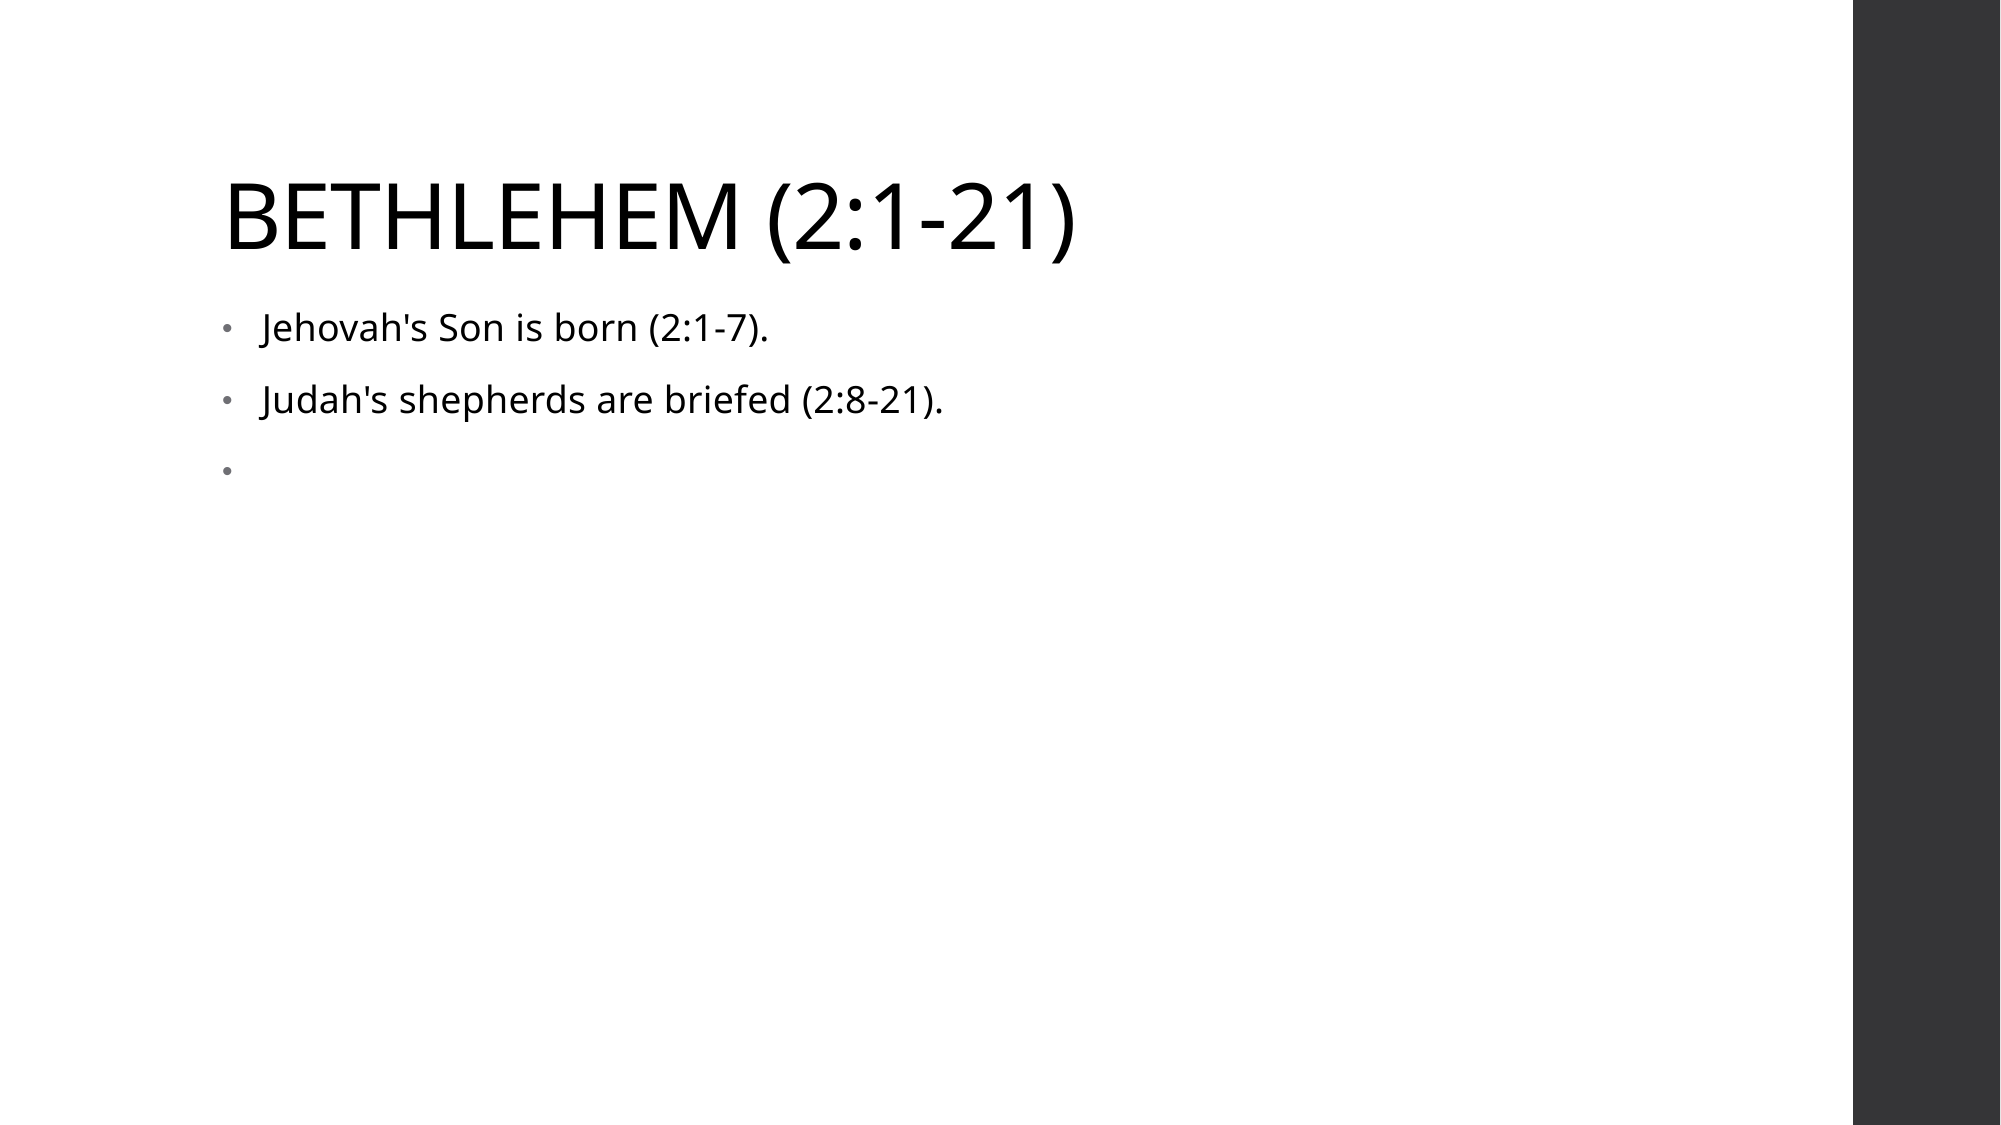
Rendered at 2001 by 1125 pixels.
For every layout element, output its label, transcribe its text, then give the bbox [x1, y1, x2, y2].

title BETHLEHEM (2:1-21) [206, 60, 1797, 278]
list Jehovah's Son is born (2:1-7). Judah's shepherds are briefed (2:8-21). [206, 299, 1617, 1014]
